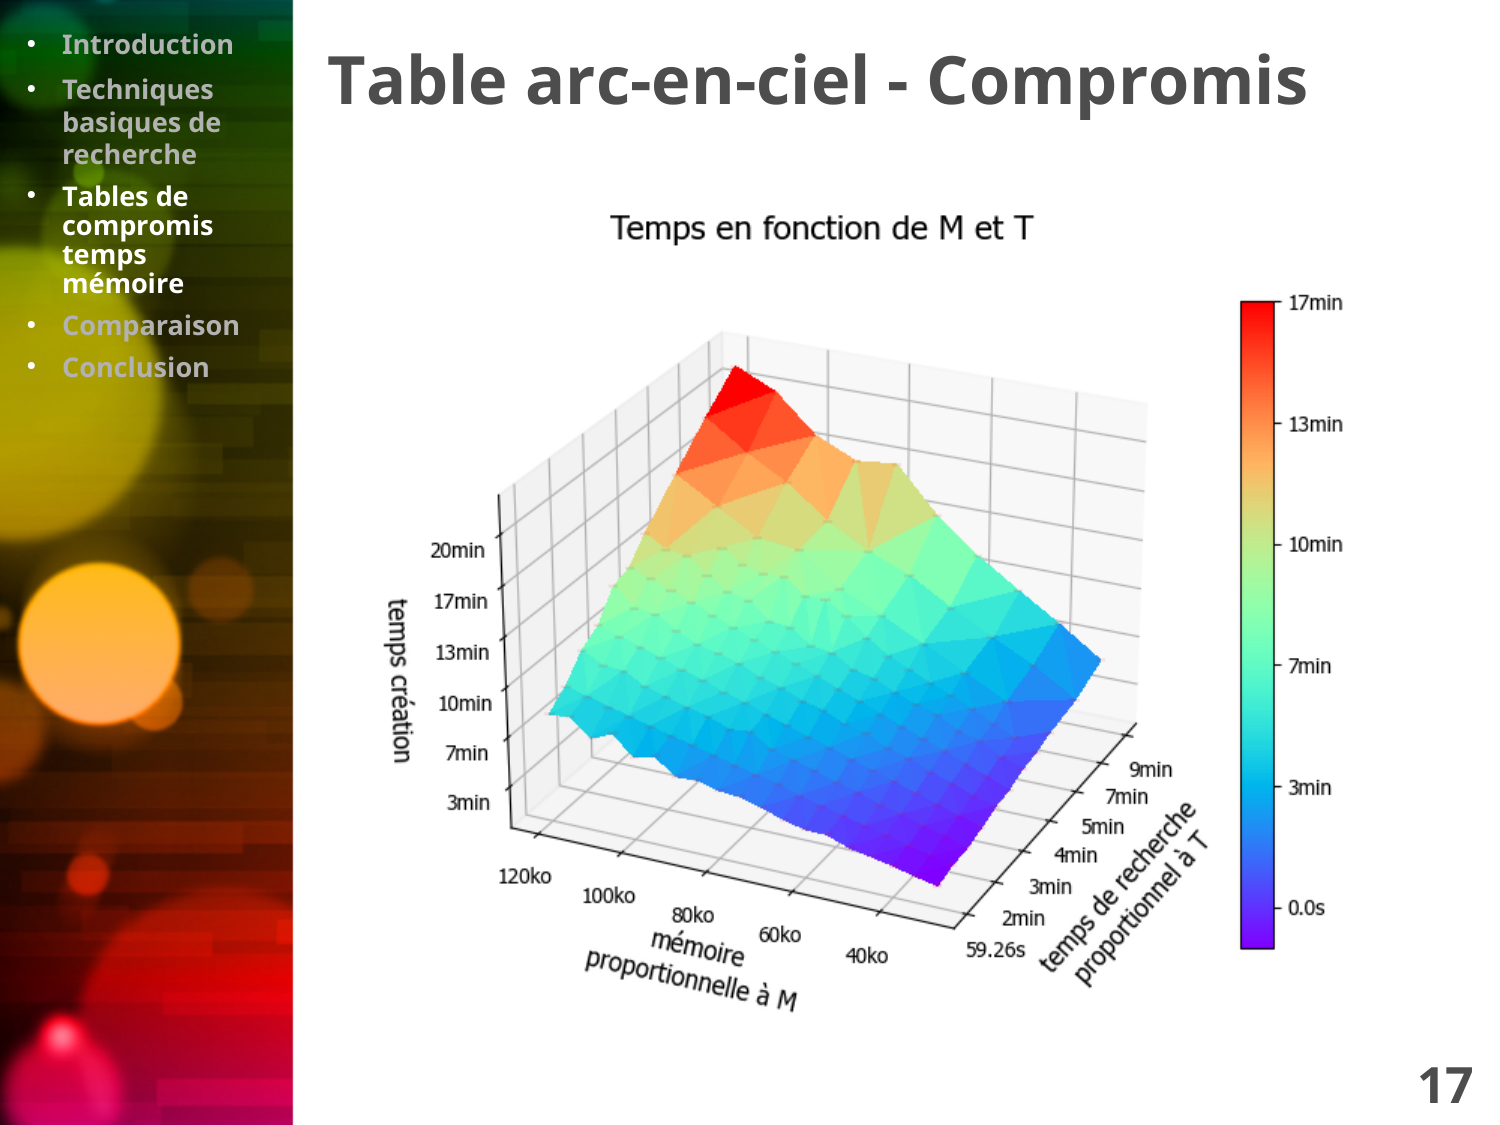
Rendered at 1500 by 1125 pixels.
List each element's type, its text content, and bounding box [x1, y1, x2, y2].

picture [0, 0, 1500, 1125]
text_box <numéro> [1417, 1054, 1500, 1109]
title Table arc-en-ciel - Compromis [312, 19, 1471, 138]
text_box Introduction Techniques basiques de recherche Tables de compromis temps mémoire Comparaison Conclusion [11, 23, 284, 373]
